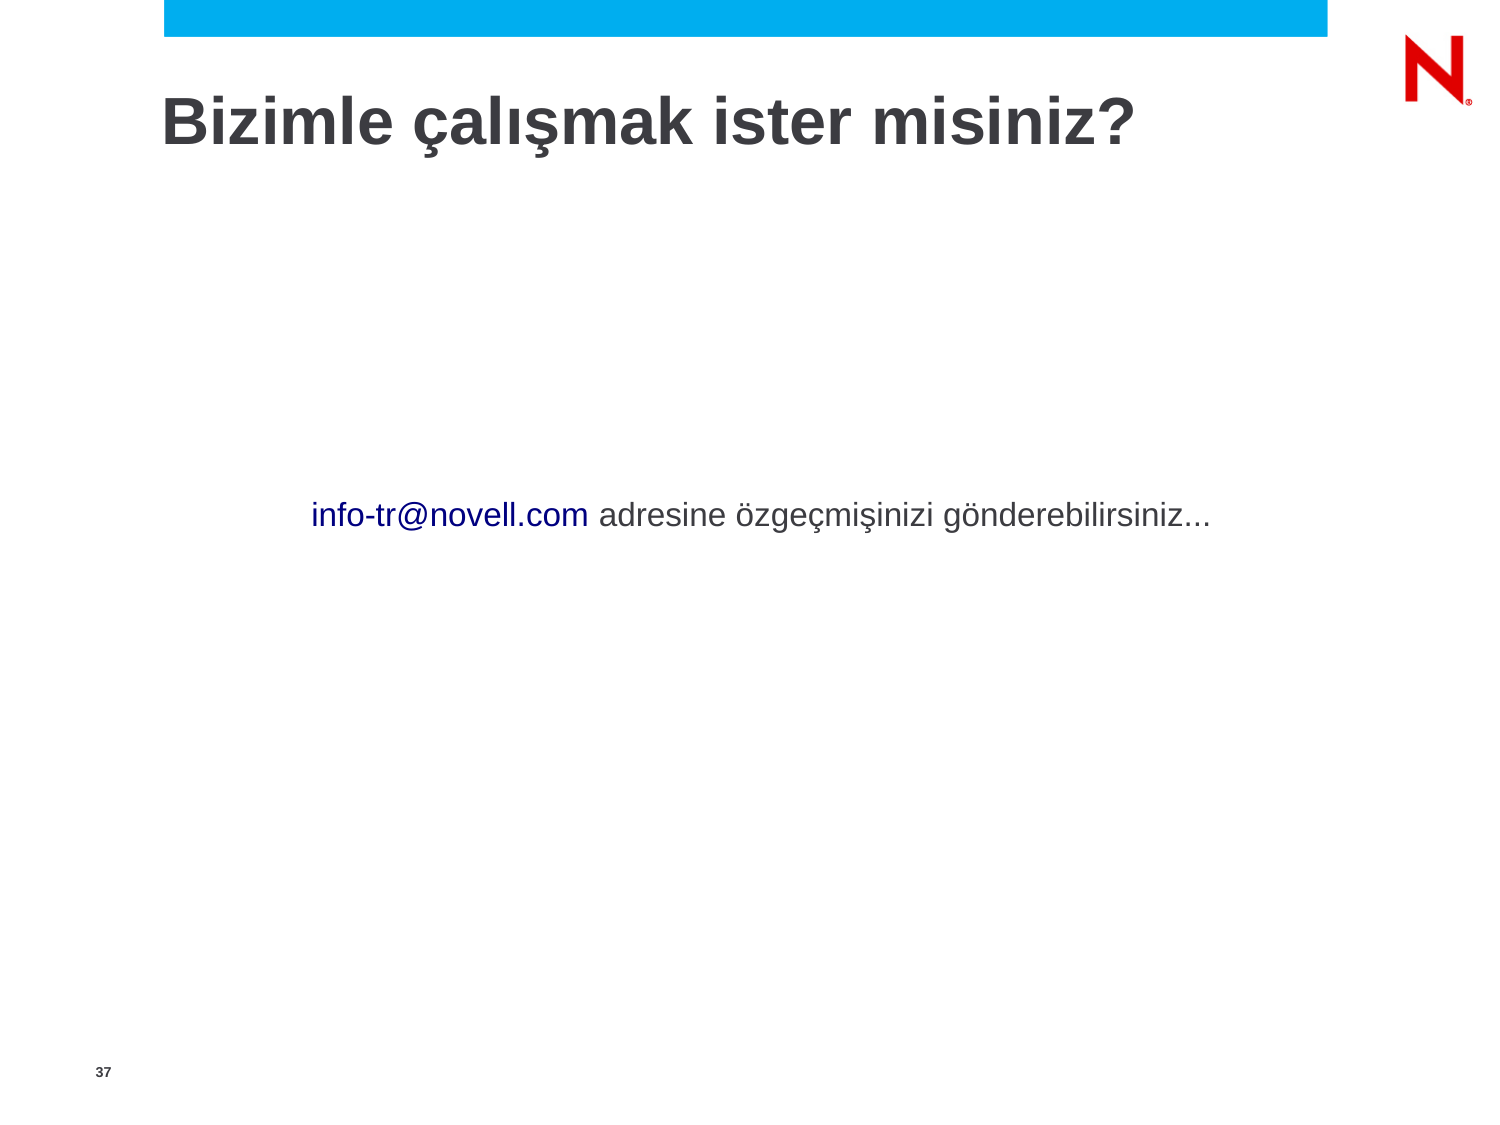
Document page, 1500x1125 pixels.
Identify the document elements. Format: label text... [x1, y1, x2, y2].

picture [1403, 32, 1473, 107]
subtitle info-tr@novell.com adresine özgeçmişinizi gönderebilirsiniz... [161, 41, 1383, 986]
